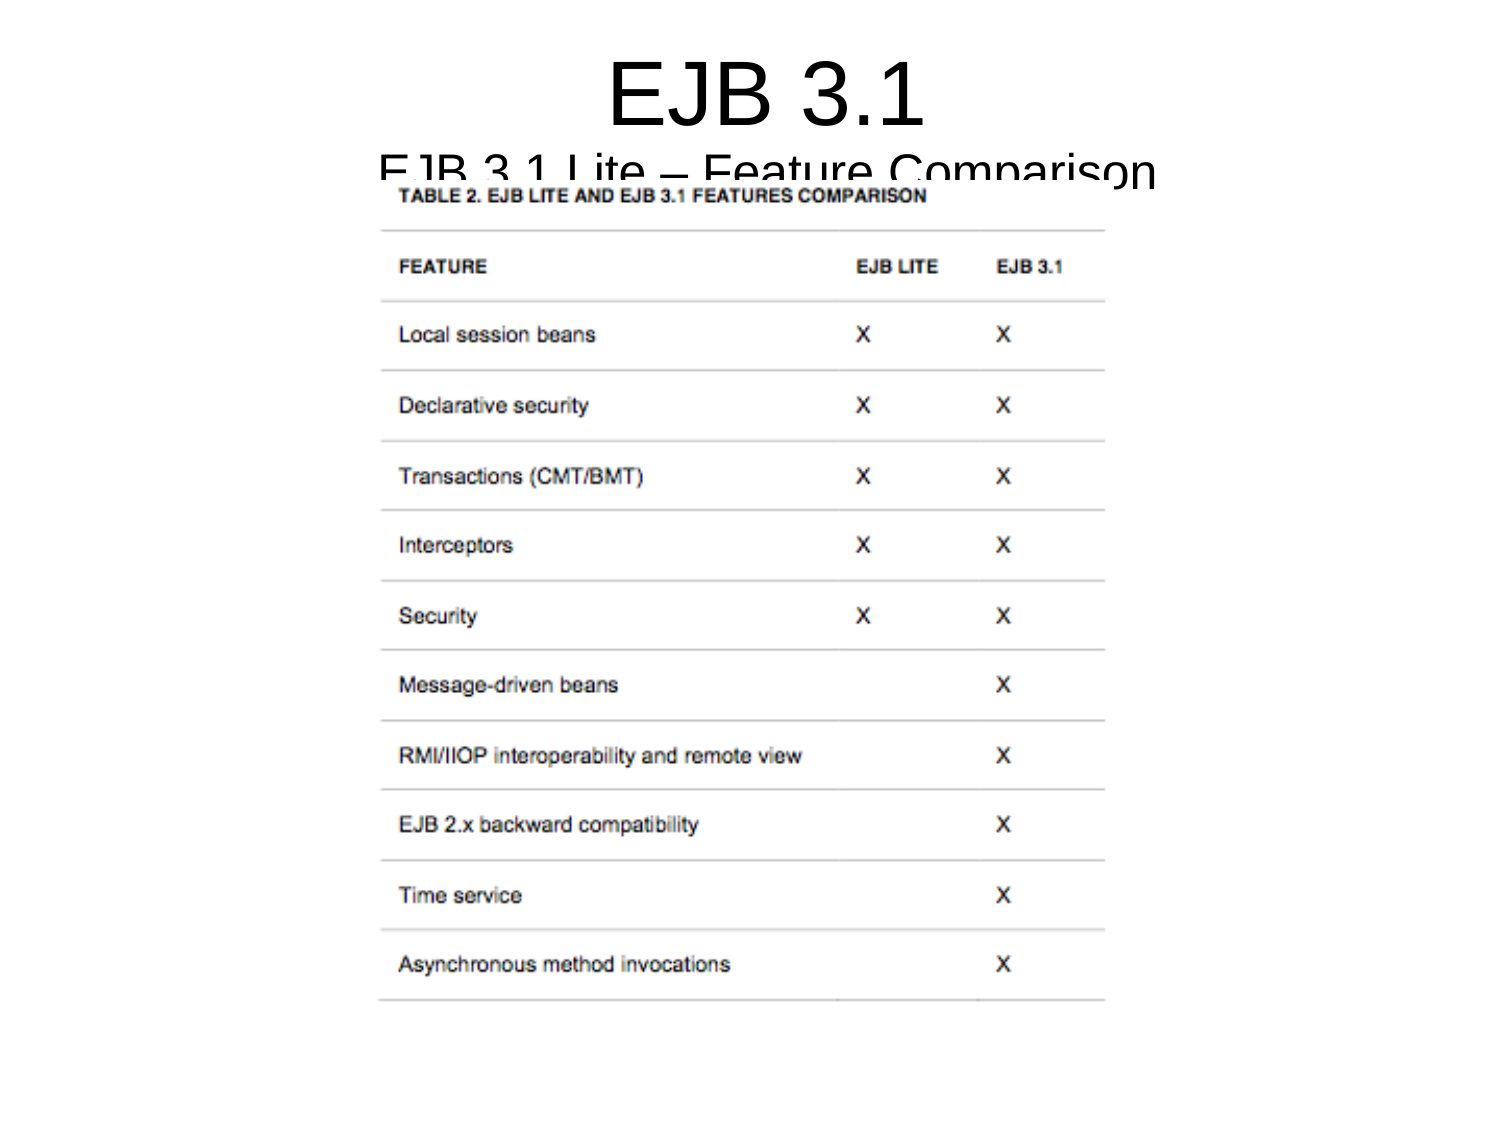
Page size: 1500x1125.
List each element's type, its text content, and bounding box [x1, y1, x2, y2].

title EJB 3.1 EJB 3.1 Lite – Feature Comparison [145, 42, 1390, 201]
picture [372, 180, 1114, 1012]
